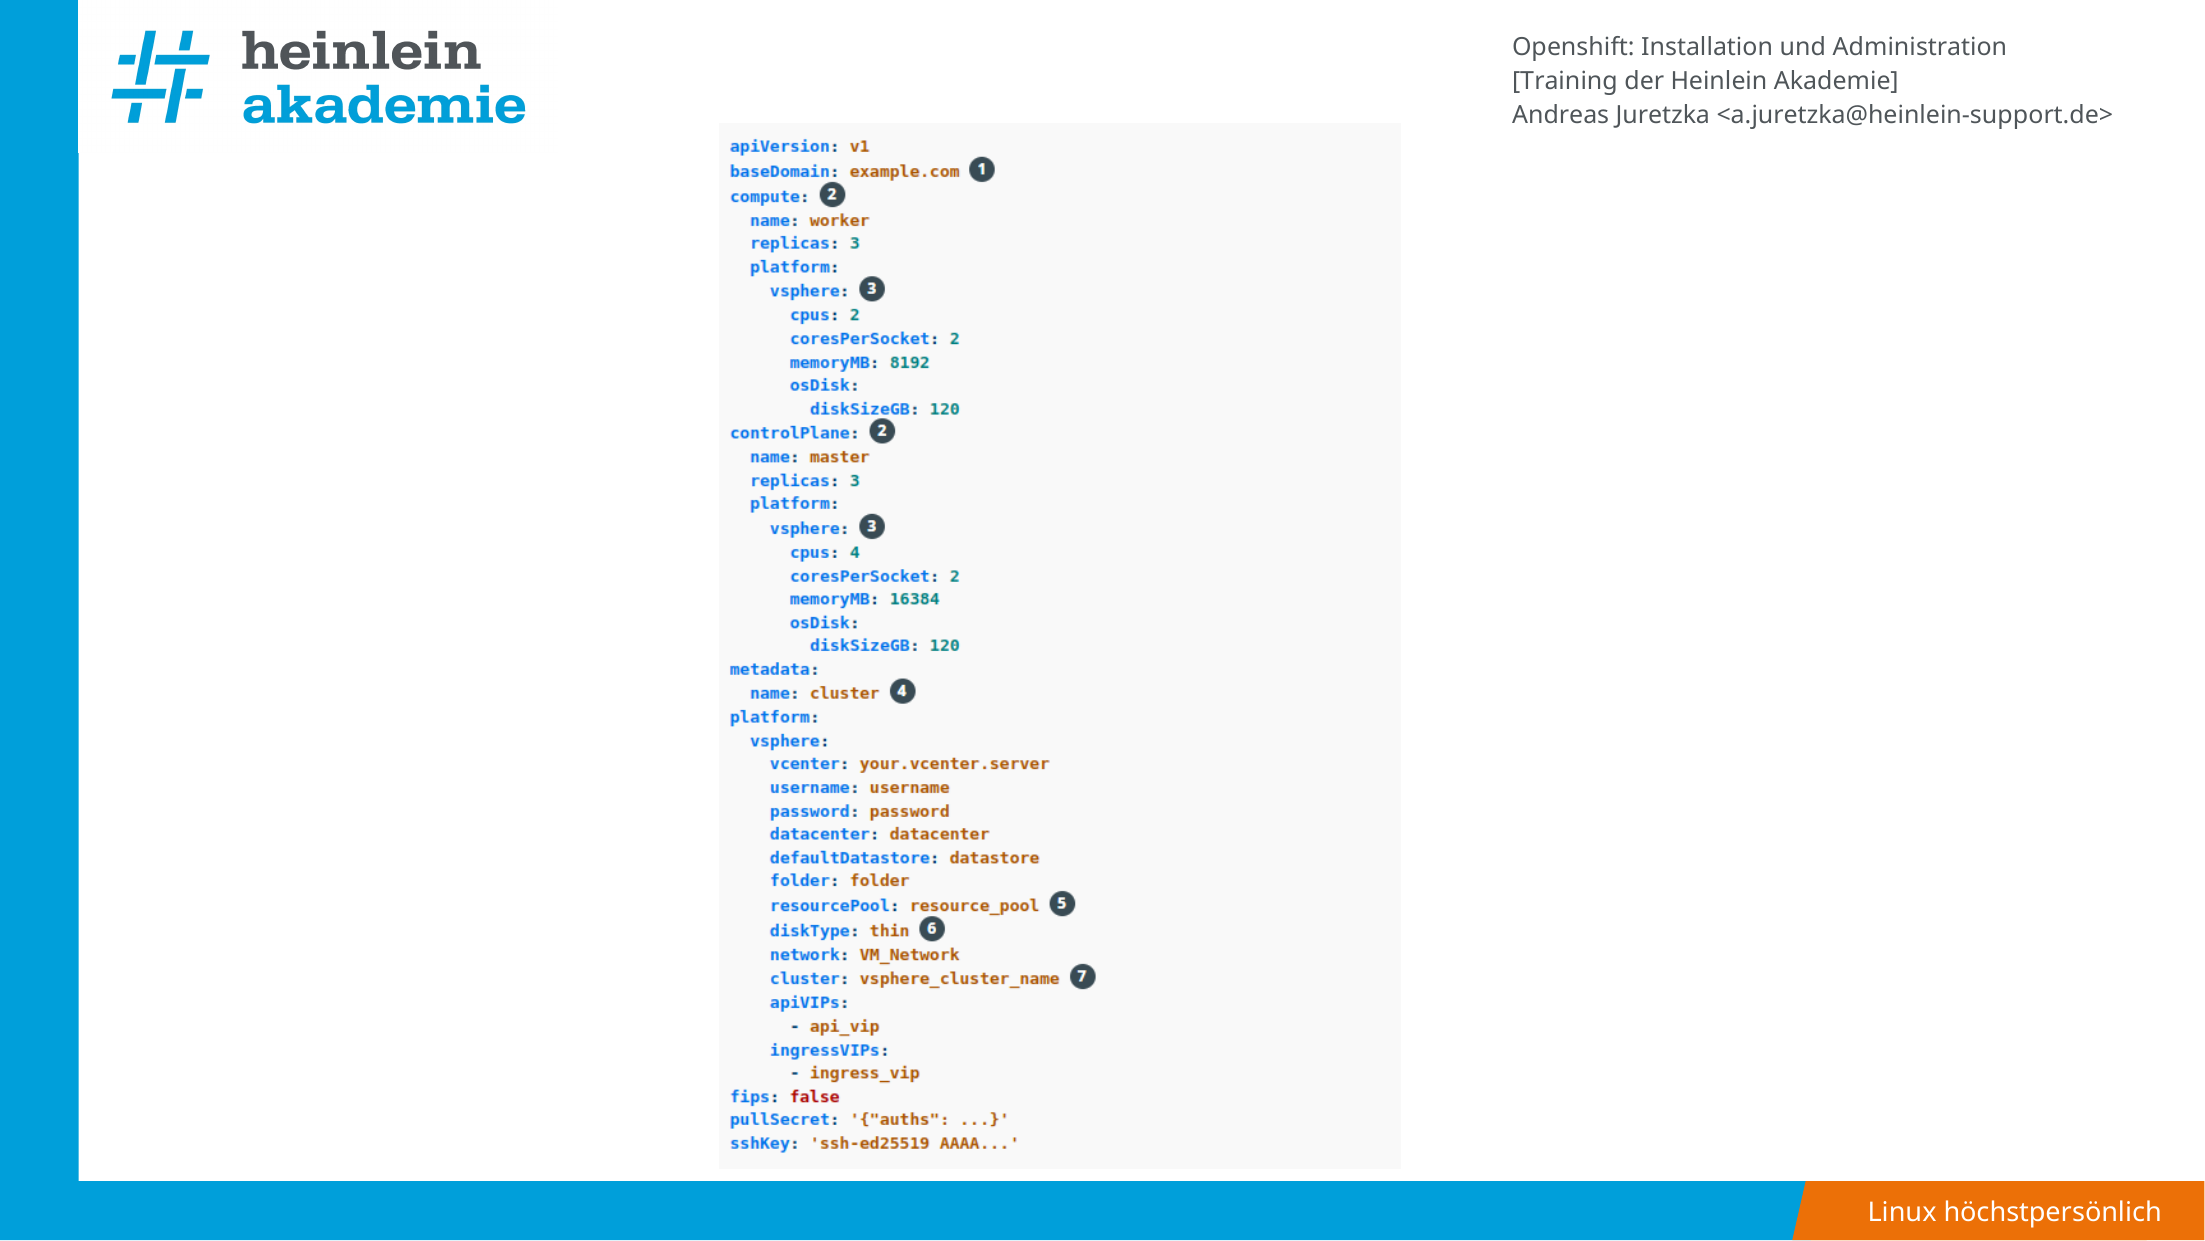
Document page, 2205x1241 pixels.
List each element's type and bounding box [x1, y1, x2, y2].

picture [719, 123, 1401, 1169]
picture [79, 0, 558, 153]
